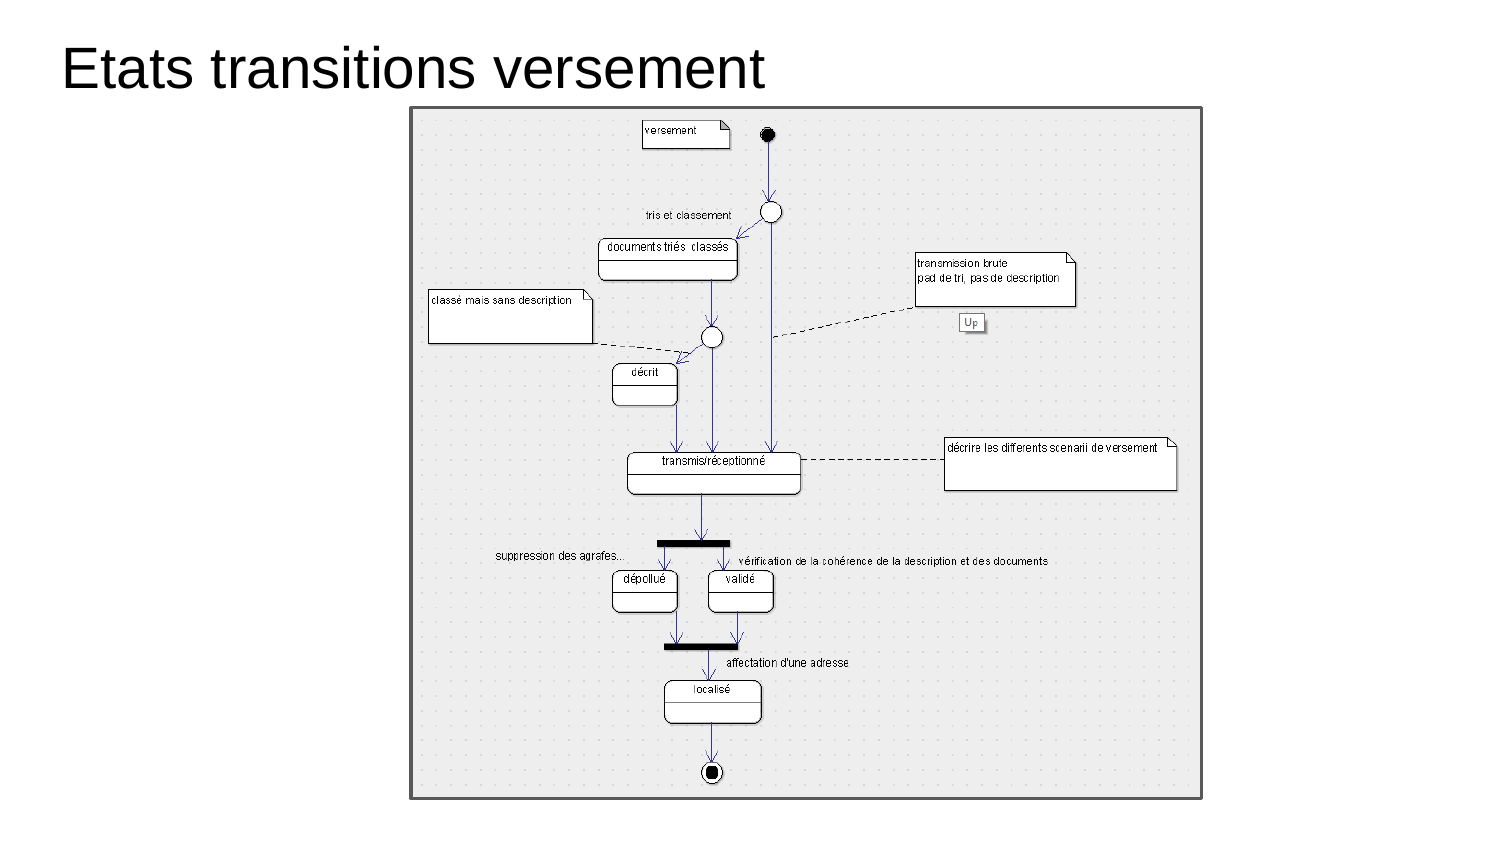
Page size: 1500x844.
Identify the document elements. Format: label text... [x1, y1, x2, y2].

picture [412, 109, 1200, 798]
title Etats transitions versement [46, 15, 1445, 110]
